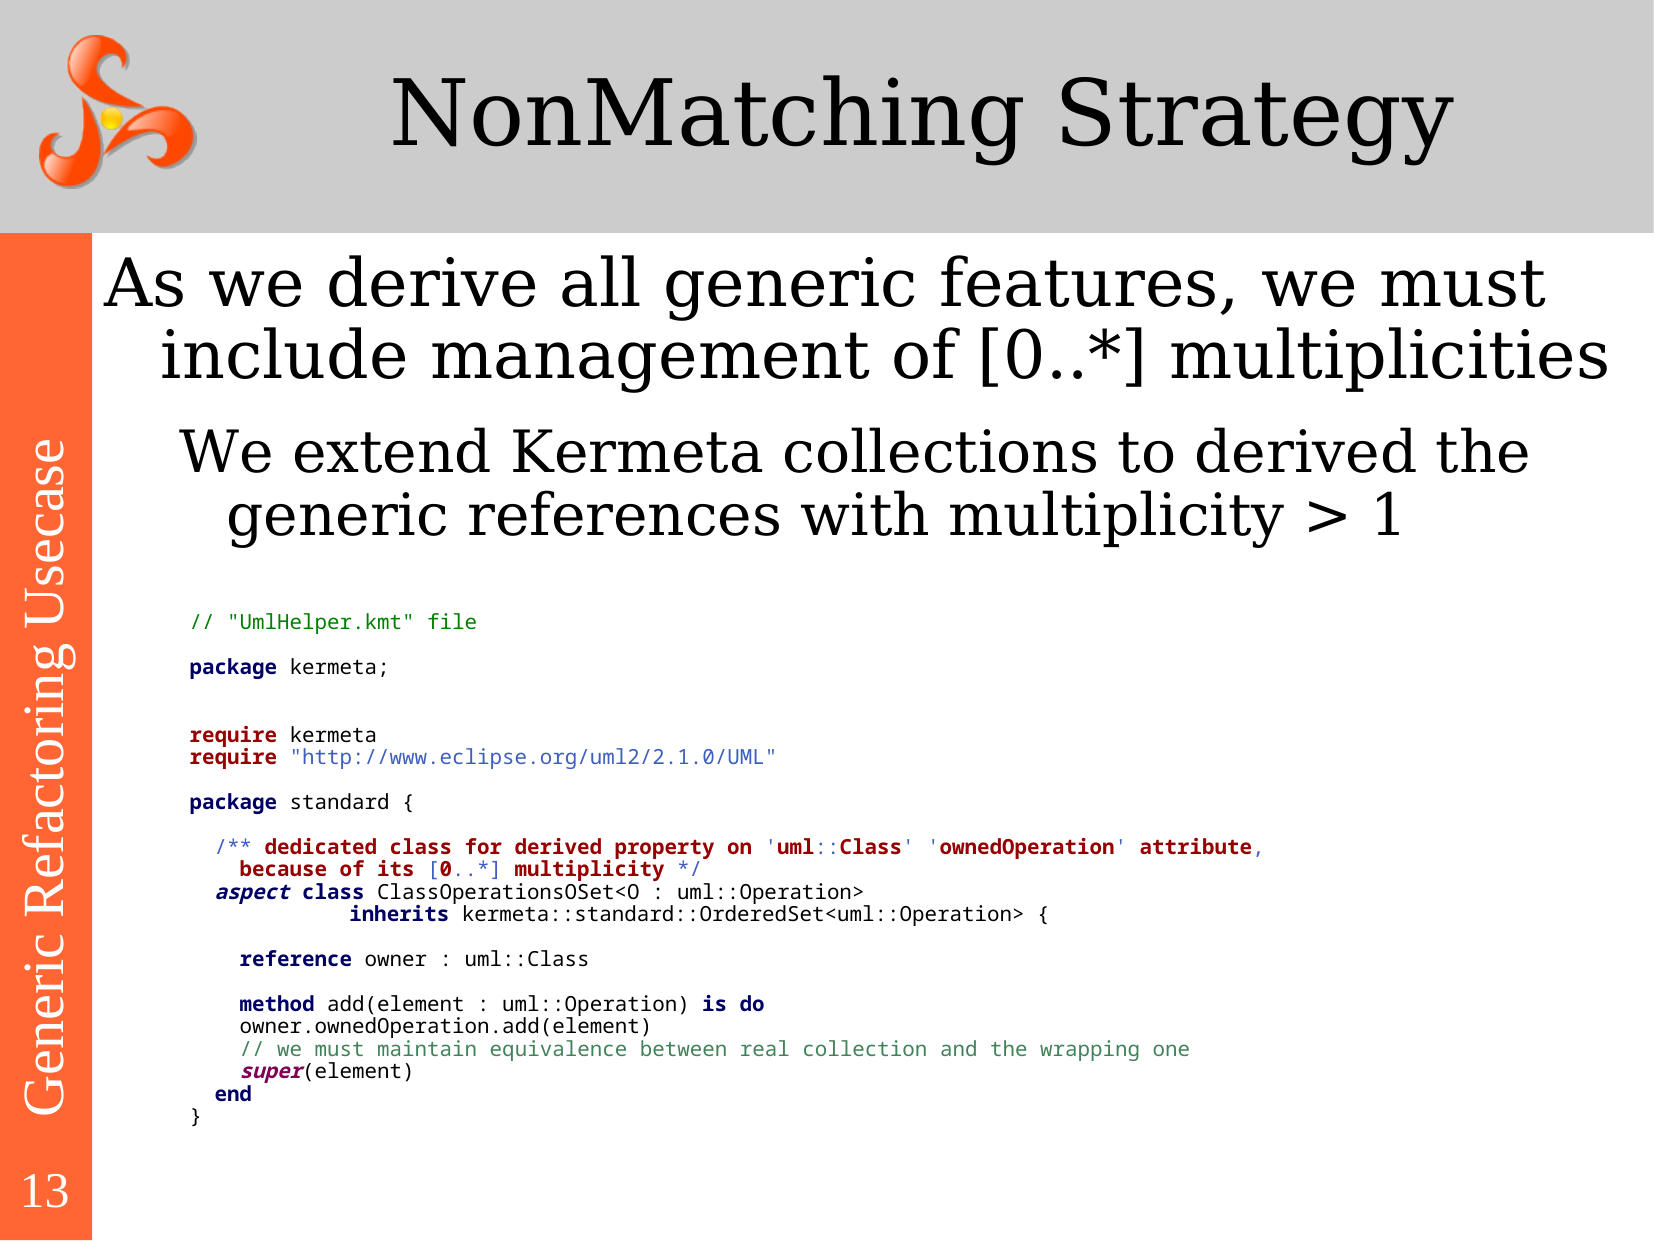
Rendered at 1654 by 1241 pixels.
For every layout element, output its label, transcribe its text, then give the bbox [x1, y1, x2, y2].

text_box Generic Refactoring Usecase [12, 259, 76, 1118]
picture [39, 35, 197, 189]
text_box // "UmlHelper.kmt" file package kermeta; require kermeta require "http://www.eclipse.org/uml2/2.1.0/UML" package standard { /** dedicated class for derived property on 'uml::Class' 'ownedOperation' attribute, because of its [0..*] multiplicity */ aspect class ClassOperationsOSet<O : uml::Operation> inherits kermeta::standard::OrderedSet<uml::Operation> { reference owner : uml::Class method add(element : uml::Operation) is do owner.ownedOperation.add(element) // we must maintain equivalence between real collection and the wrapping one super(element) end } [174, 604, 1484, 1136]
list As we derive all generic features, we must include management of [0..*] multiplicities We extend Kermeta collections to derived the generic references with multiplicity > 1 [104, 248, 1634, 563]
title NonMatching Strategy [226, 16, 1618, 215]
